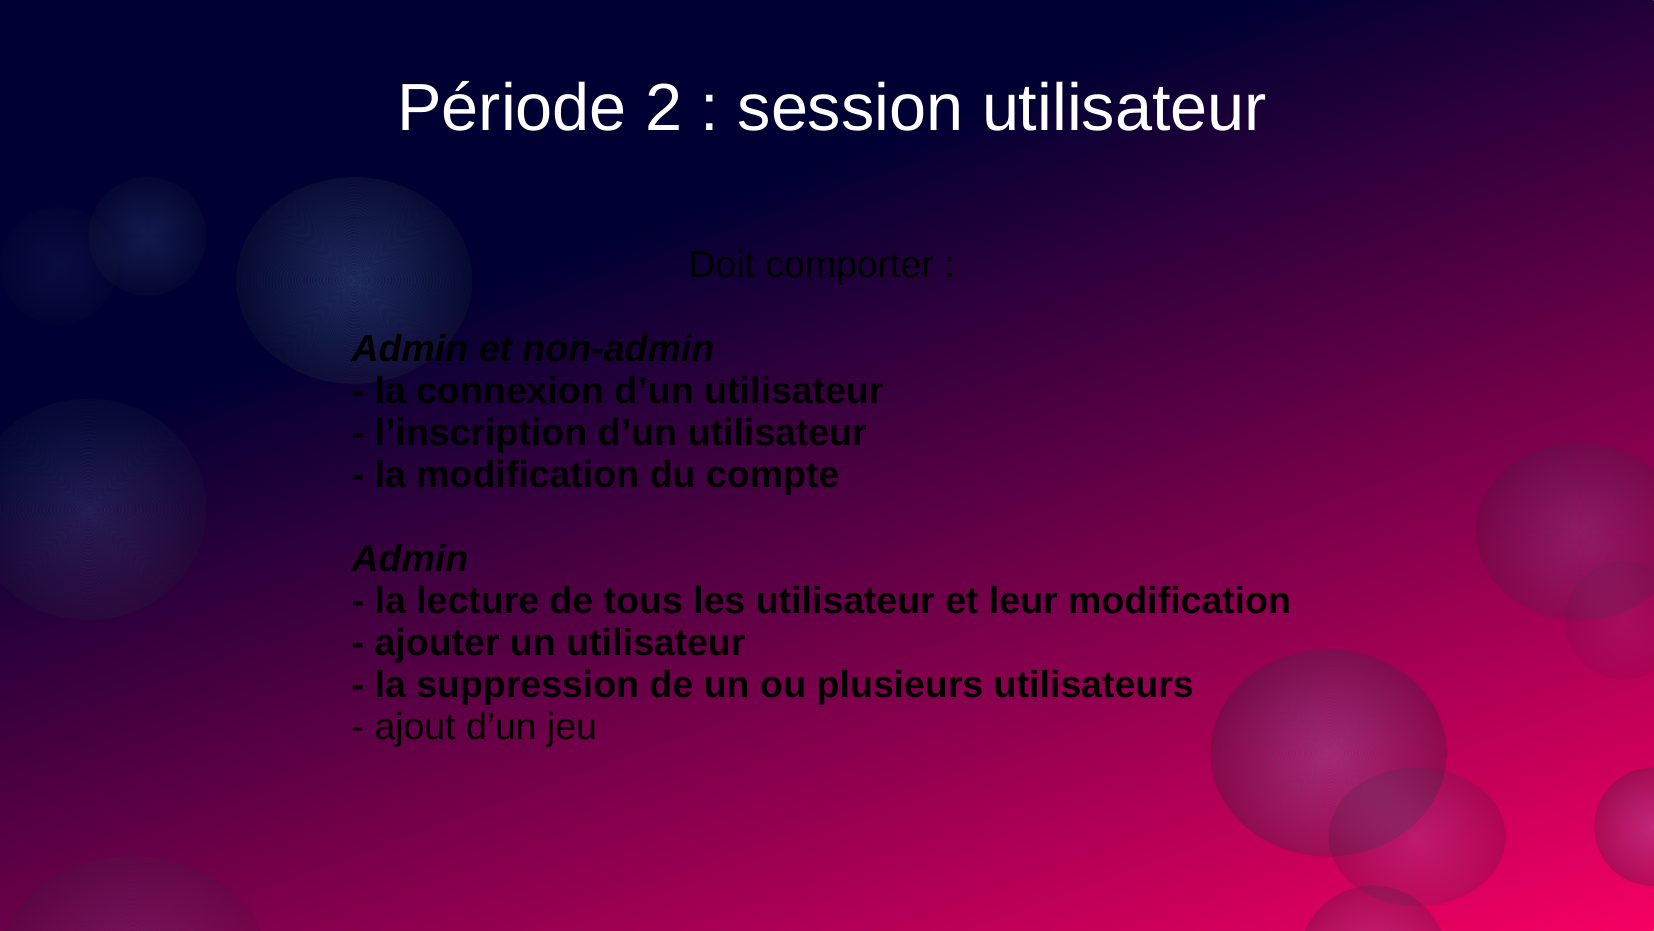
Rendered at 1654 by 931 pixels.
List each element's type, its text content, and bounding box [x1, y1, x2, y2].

title Période 2 : session utilisateur [88, 29, 1577, 185]
text_box Doit comporter : Admin et non-admin - la connexion d’un utilisateur - l’inscription d’un utilisateur - la modification du compte Admin - la lecture de tous les utilisateur et leur modification - ajouter un utilisateur - la suppression de un ou plusieurs utilisateurs - ajout d’un jeu [336, 236, 1317, 797]
